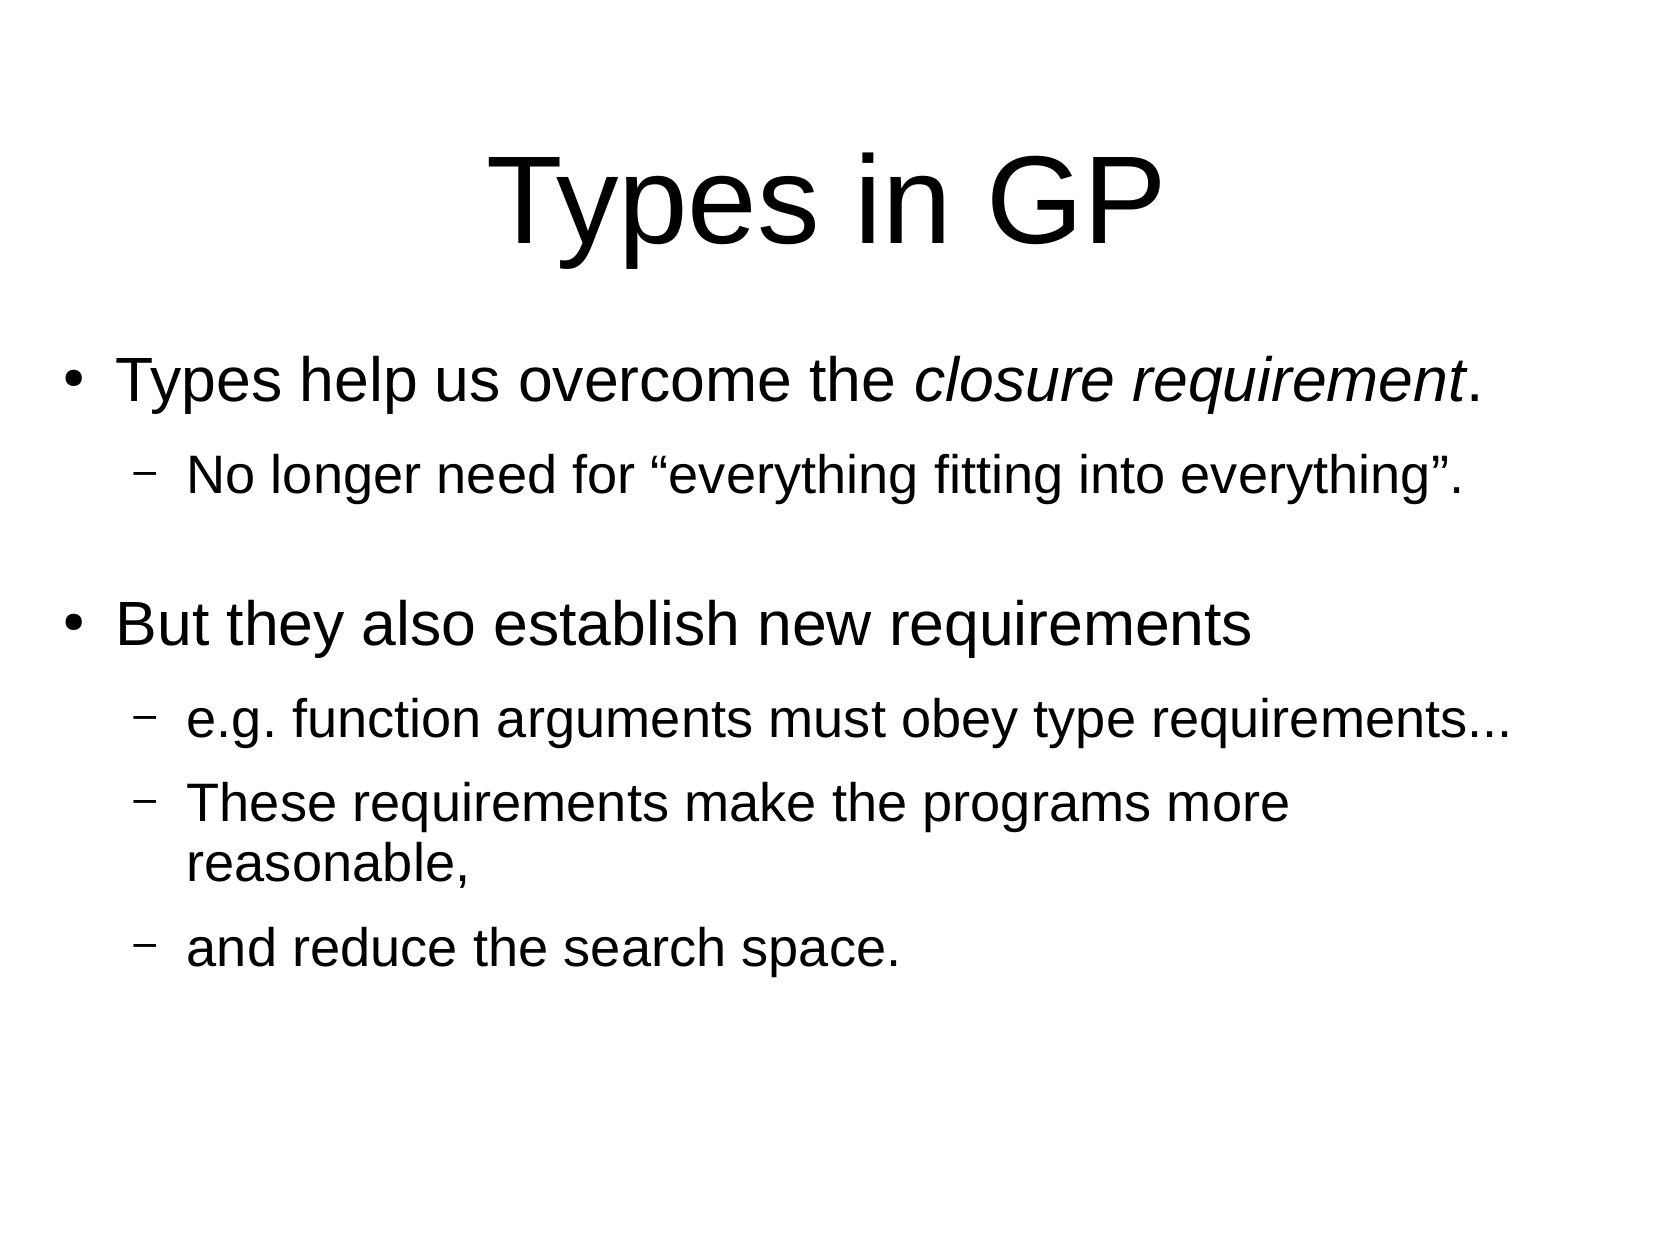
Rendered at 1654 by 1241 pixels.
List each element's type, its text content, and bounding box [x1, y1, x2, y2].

list Types help us overcome the closure requirement. No longer need for “everything fitting into everything”. But they also establish new requirements e.g. function arguments must obey type requirements... These requirements make the programs more reasonable, and reduce the search space. [45, 345, 1561, 1126]
title Types in GP [82, 96, 1571, 304]
